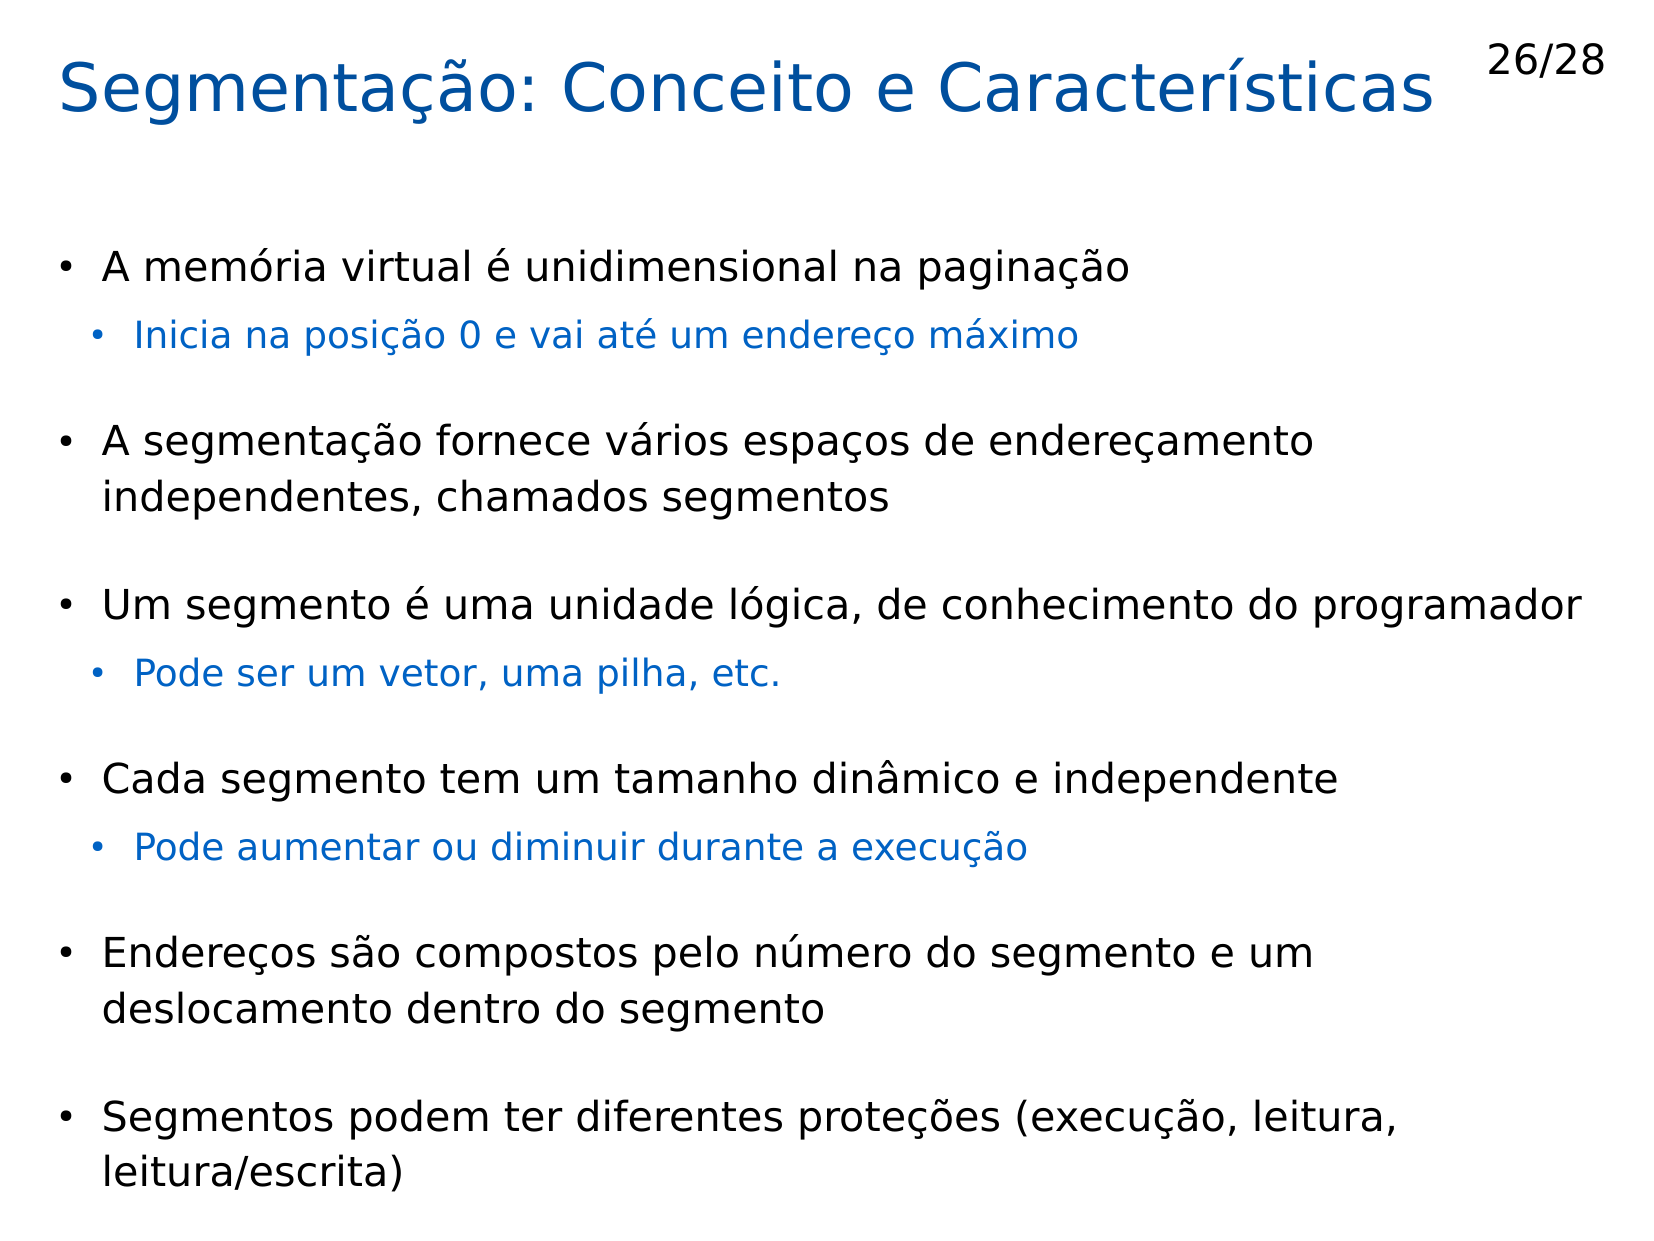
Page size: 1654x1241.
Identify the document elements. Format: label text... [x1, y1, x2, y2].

title Segmentação: Conceito e Características [59, 29, 1506, 148]
list A memória virtual é unidimensional na paginação Inicia na posição 0 e vai até um endereço máximo A segmentação fornece vários espaços de endereçamento independentes, chamados segmentos Um segmento é uma unidade lógica, de conhecimento do programador Pode ser um vetor, uma pilha, etc. Cada segmento tem um tamanho dinâmico e independente Pode aumentar ou diminuir durante a execução Endereços são compostos pelo número do segmento e um deslocamento dentro do segmento Segmentos podem ter diferentes proteções (execução, leitura, leitura/escrita) [59, 236, 1595, 1211]
